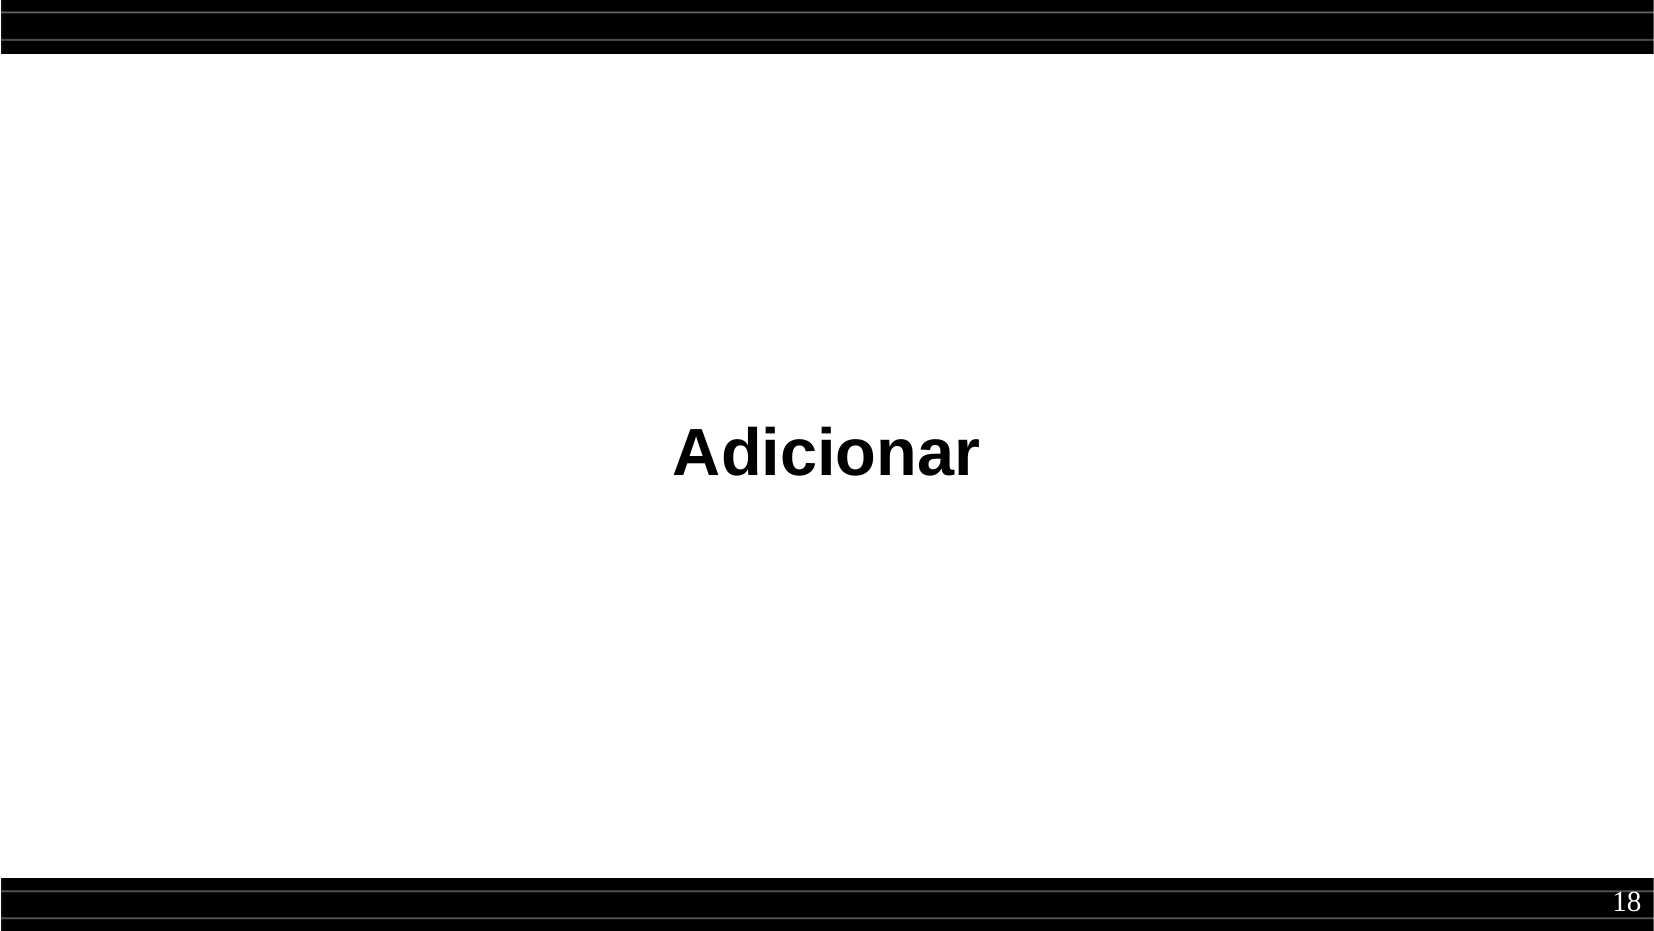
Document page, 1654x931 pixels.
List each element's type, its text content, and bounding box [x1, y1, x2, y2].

picture [1, 878, 1654, 931]
picture [1, 0, 1654, 54]
text_box Adicionar [82, 92, 1571, 813]
